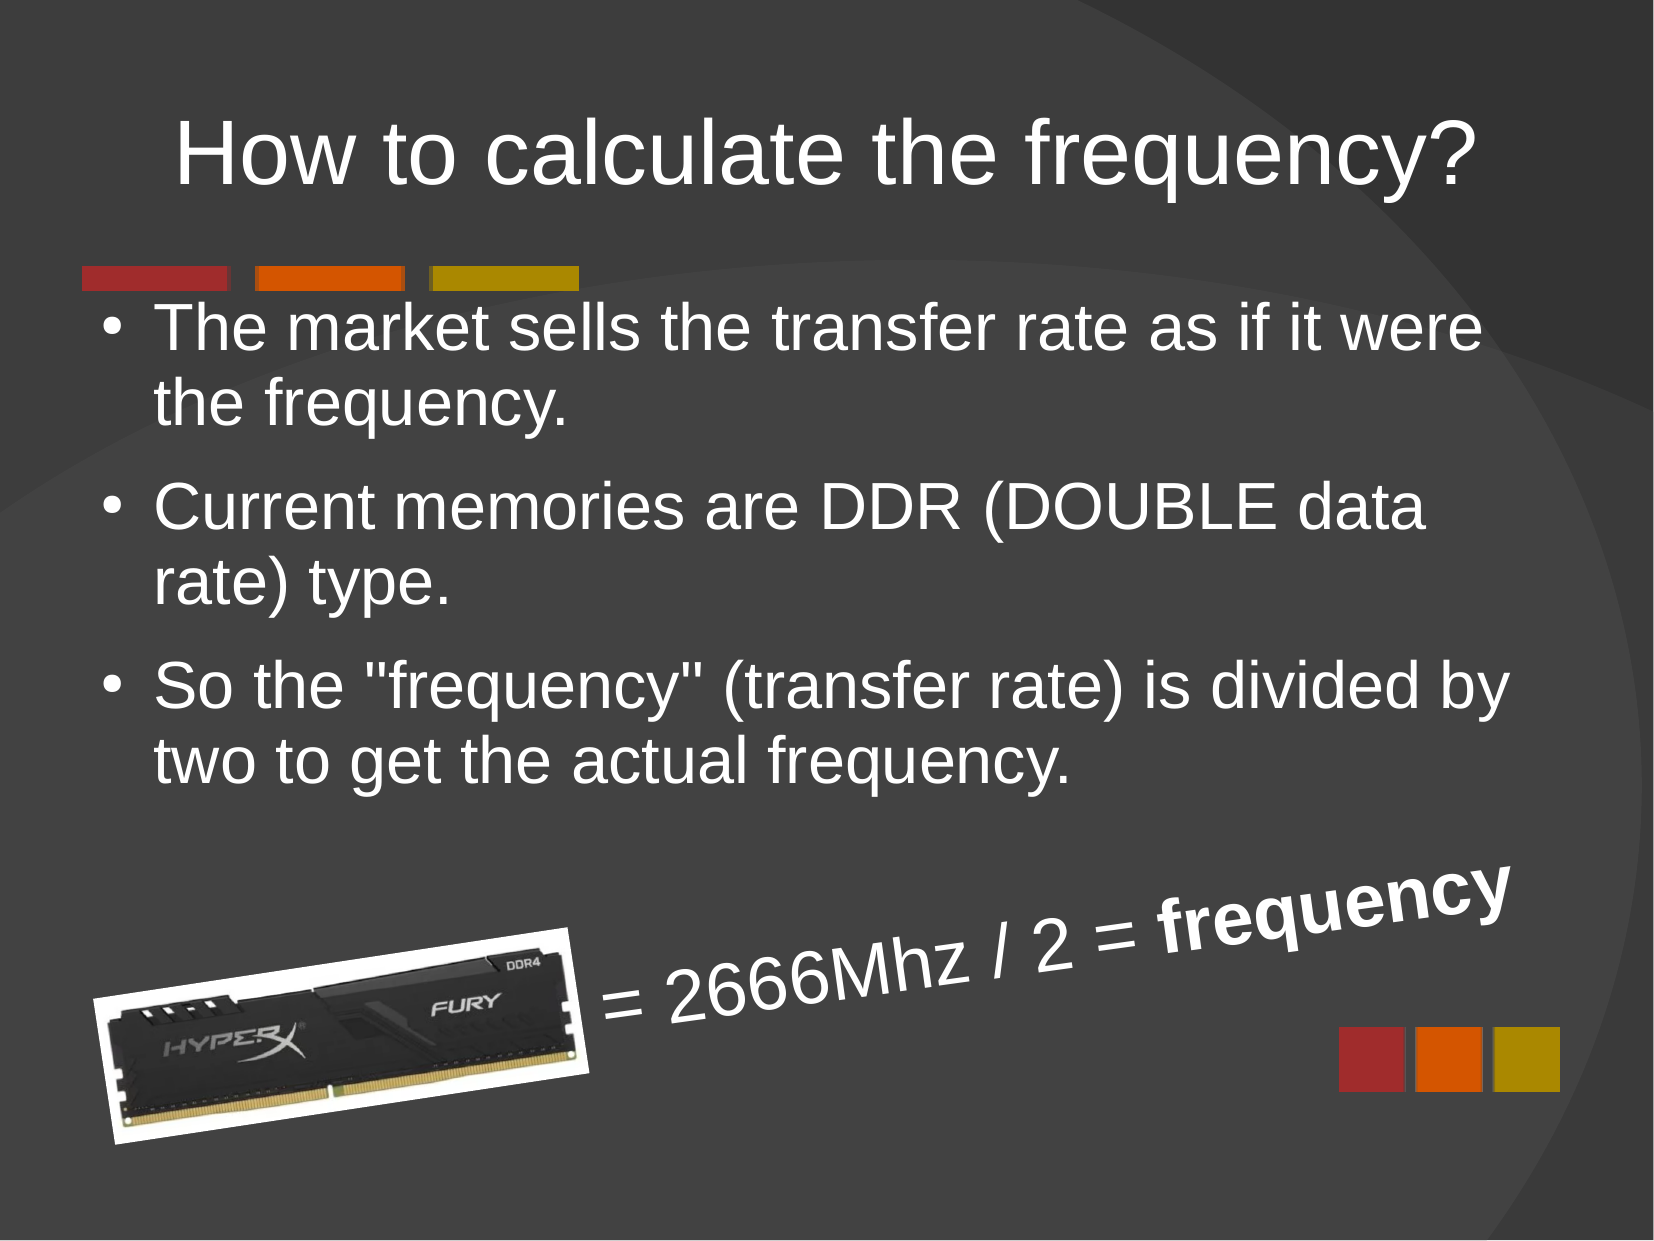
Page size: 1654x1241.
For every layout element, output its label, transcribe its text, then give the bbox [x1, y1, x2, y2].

list The market sells the transfer rate as if it were the frequency. Current memories are DDR (DOUBLE data rate) type. So the "frequency" (transfer rate) is divided by two to get the actual frequency. [82, 290, 1571, 1004]
picture [93, 927, 569, 1145]
title How to calculate the frequency? [82, 49, 1571, 257]
list = 2666Mhz / 2 = frequency [519, 802, 1536, 1093]
picture [82, 266, 579, 290]
picture [1339, 1027, 1560, 1092]
